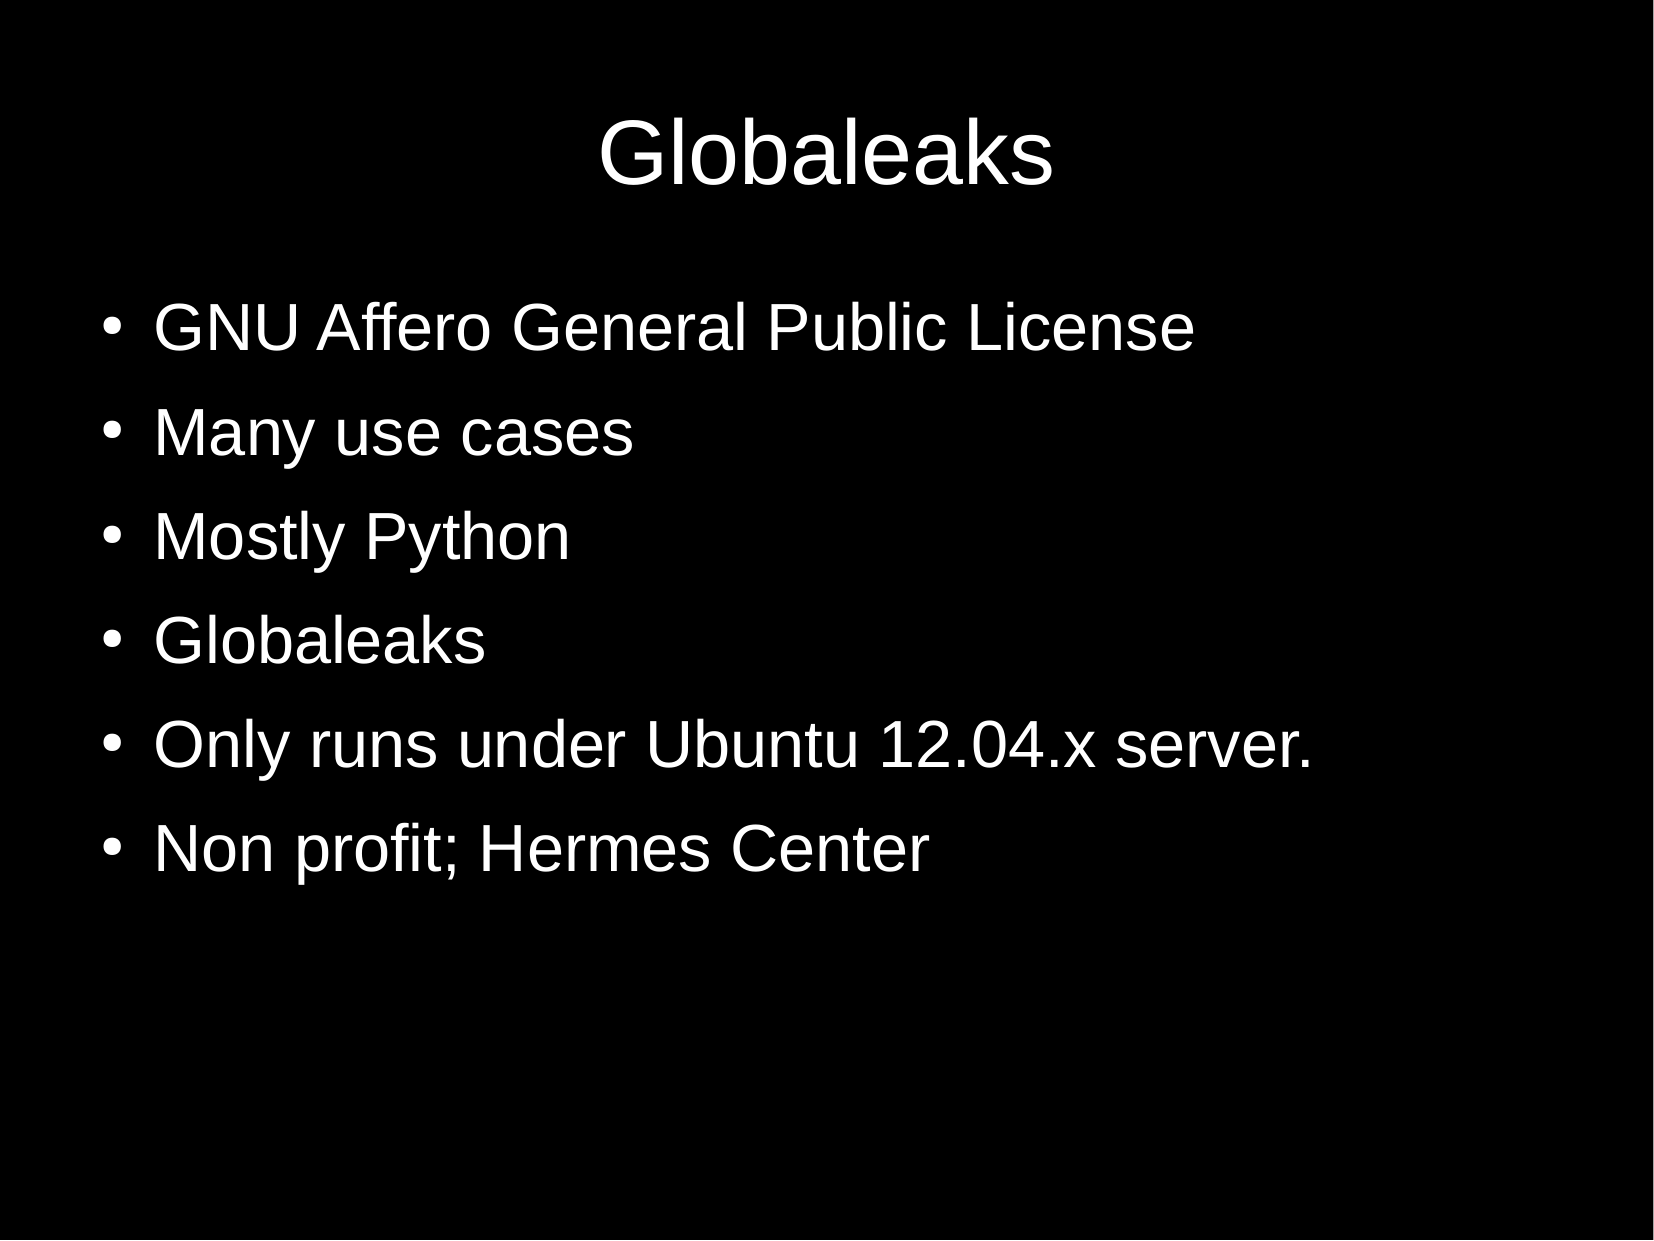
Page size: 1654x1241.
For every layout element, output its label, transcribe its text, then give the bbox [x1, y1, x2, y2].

list GNU Affero General Public License Many use cases Mostly Python Globaleaks Only runs under Ubuntu 12.04.x server. Non profit; Hermes Center [82, 290, 1538, 1010]
title Globaleaks [82, 49, 1571, 257]
